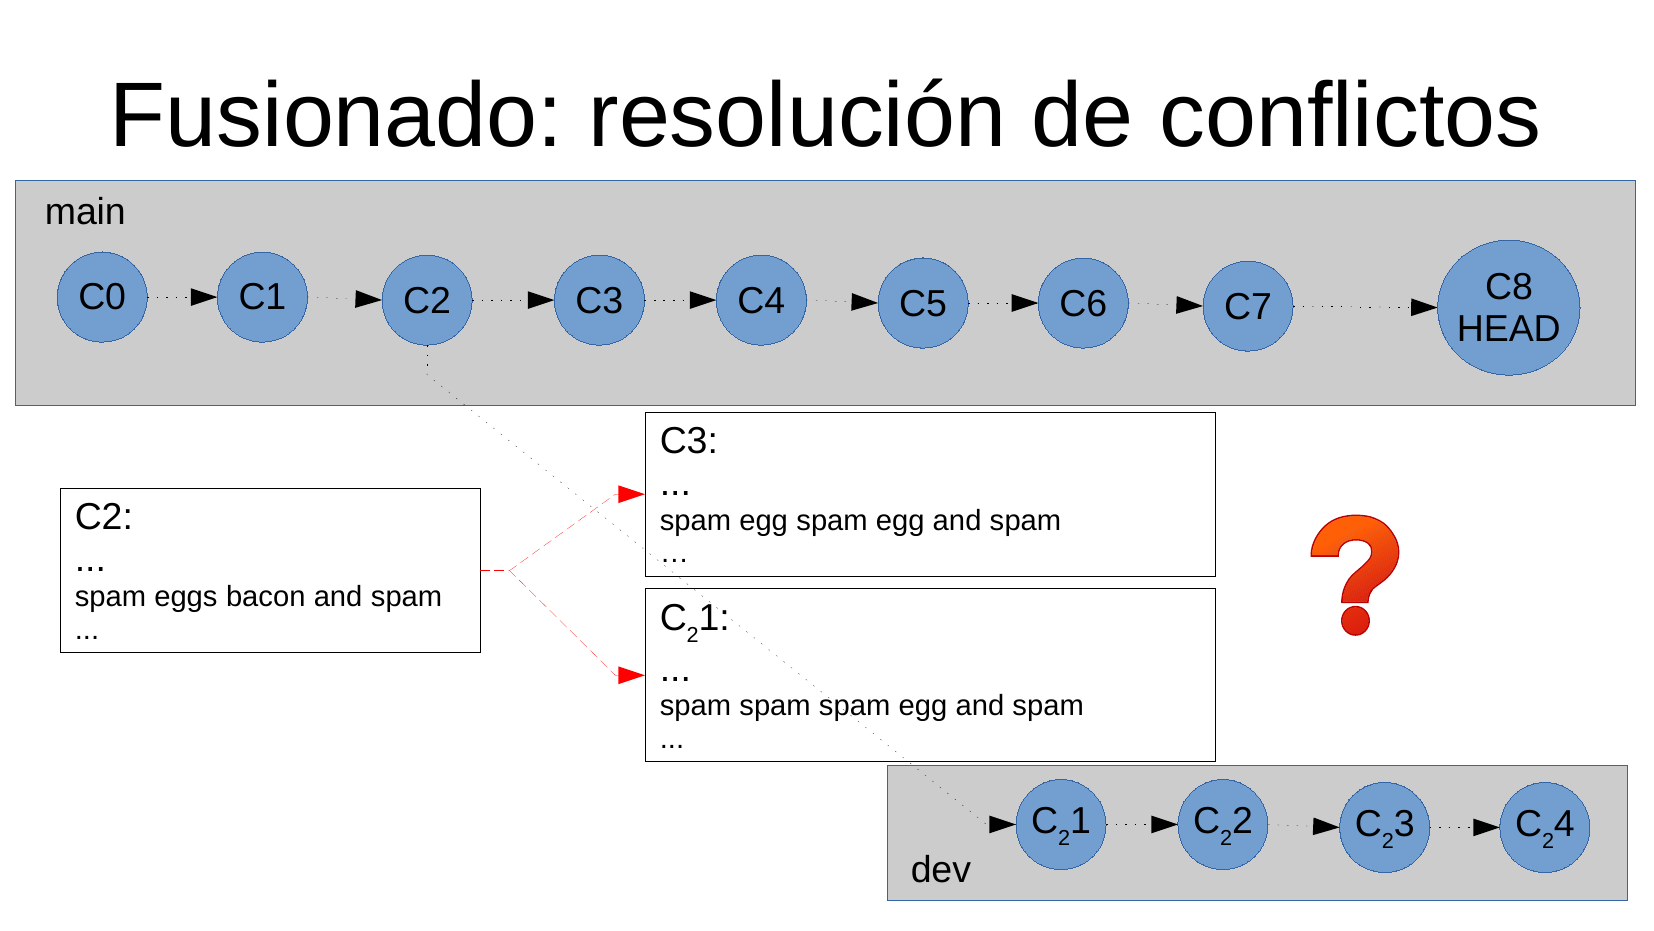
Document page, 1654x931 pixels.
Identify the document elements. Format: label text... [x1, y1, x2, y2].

text_box C0 [57, 252, 148, 343]
text_box C7 [1203, 261, 1294, 352]
text_box C24 [1499, 782, 1590, 873]
text_box C3 [554, 255, 645, 346]
picture [1272, 492, 1441, 661]
text_box dev [895, 840, 1016, 898]
title Fusionado: resolución de conflictos [82, 37, 1571, 193]
text_box C21 [1016, 779, 1107, 870]
text_box C4 [716, 255, 807, 346]
text_box C23 [1339, 782, 1430, 873]
text_box C21: ... spam spam spam egg and spam ... [645, 588, 1216, 762]
text_box C6 [1038, 258, 1129, 349]
text_box main [30, 183, 196, 241]
text_box C5 [878, 258, 969, 349]
text_box C8 HEAD [1437, 240, 1581, 376]
text_box C2 [382, 255, 473, 346]
text_box [887, 765, 1628, 901]
text_box C2: ... spam eggs bacon and spam ... [60, 488, 481, 653]
text_box C22 [1177, 779, 1268, 870]
text_box C1 [217, 252, 308, 343]
text_box [15, 180, 1636, 406]
text_box C3: ... spam egg spam egg and spam … [645, 412, 1216, 577]
